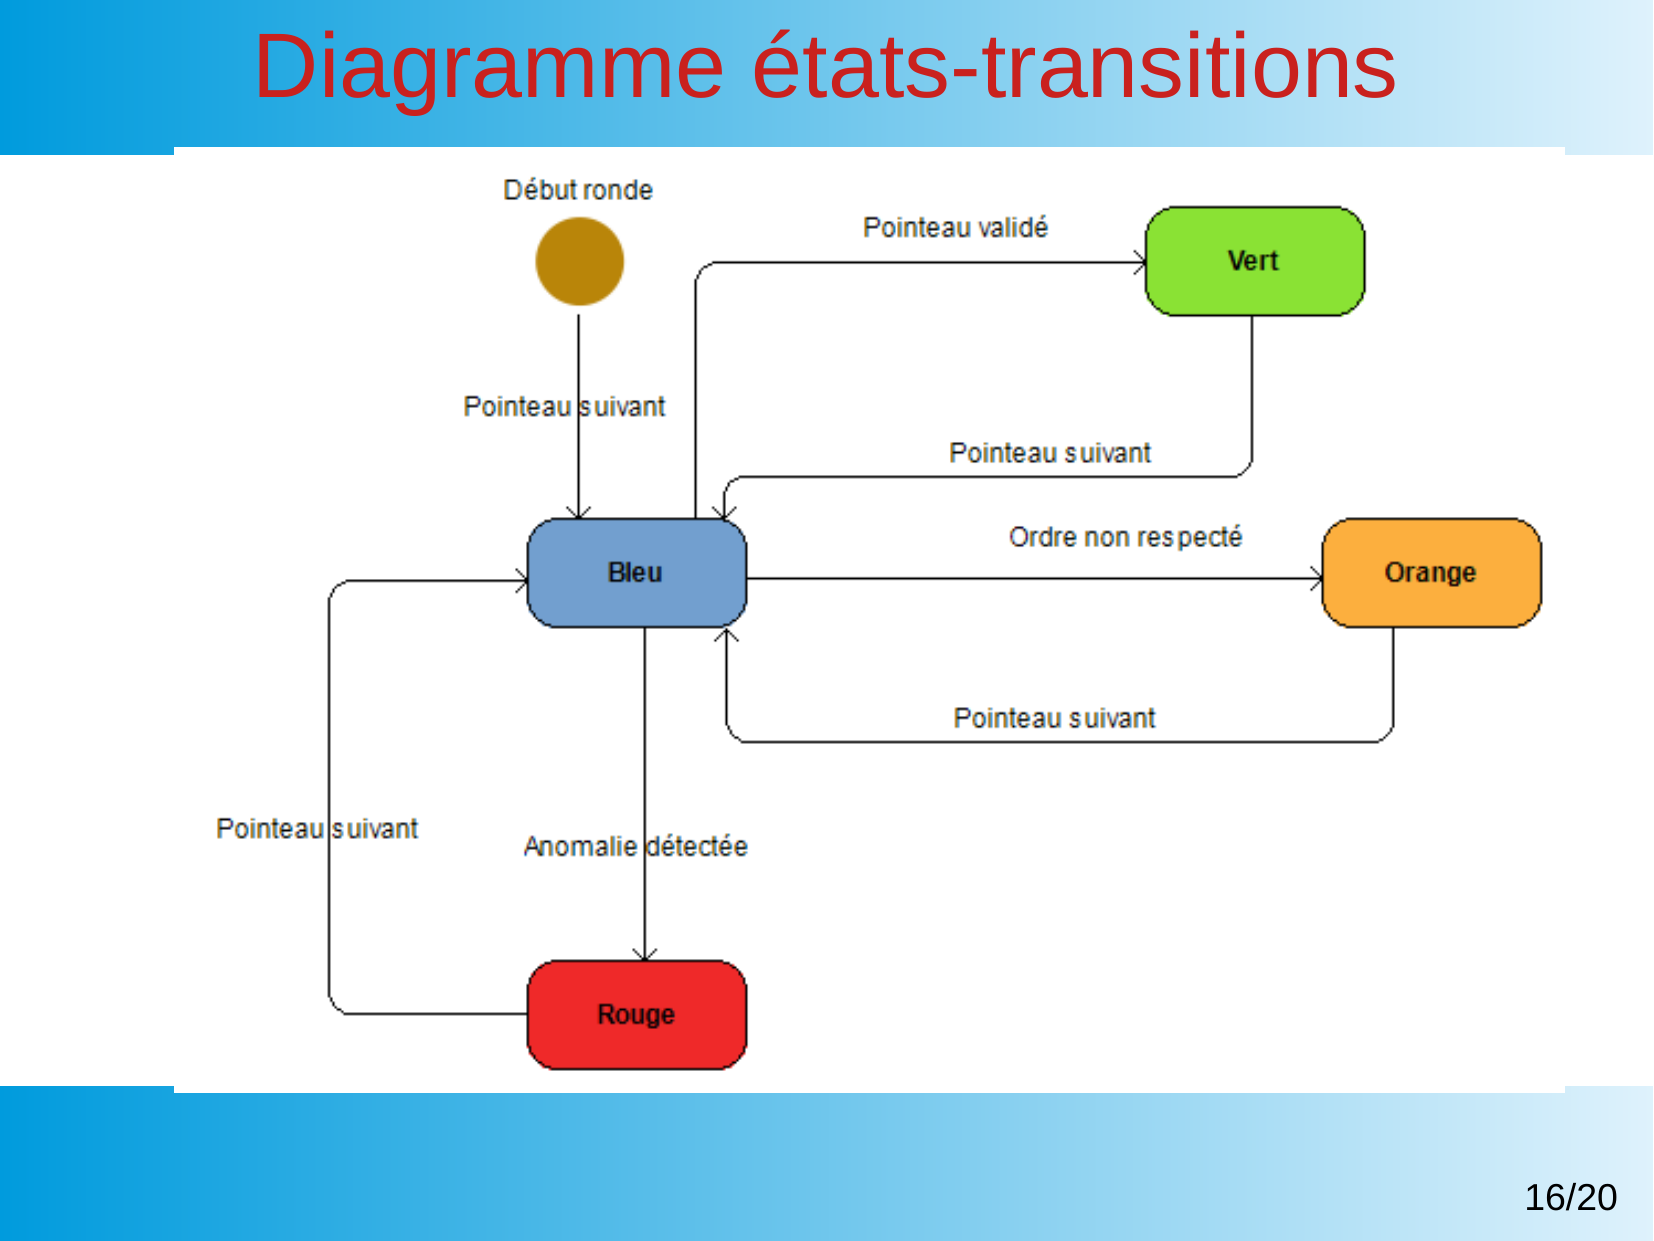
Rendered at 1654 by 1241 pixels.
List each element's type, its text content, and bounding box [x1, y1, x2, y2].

title Diagramme états-transitions [82, 13, 1571, 119]
text_box <numéro>/20 [1509, 1169, 1654, 1240]
picture [174, 147, 1565, 1093]
